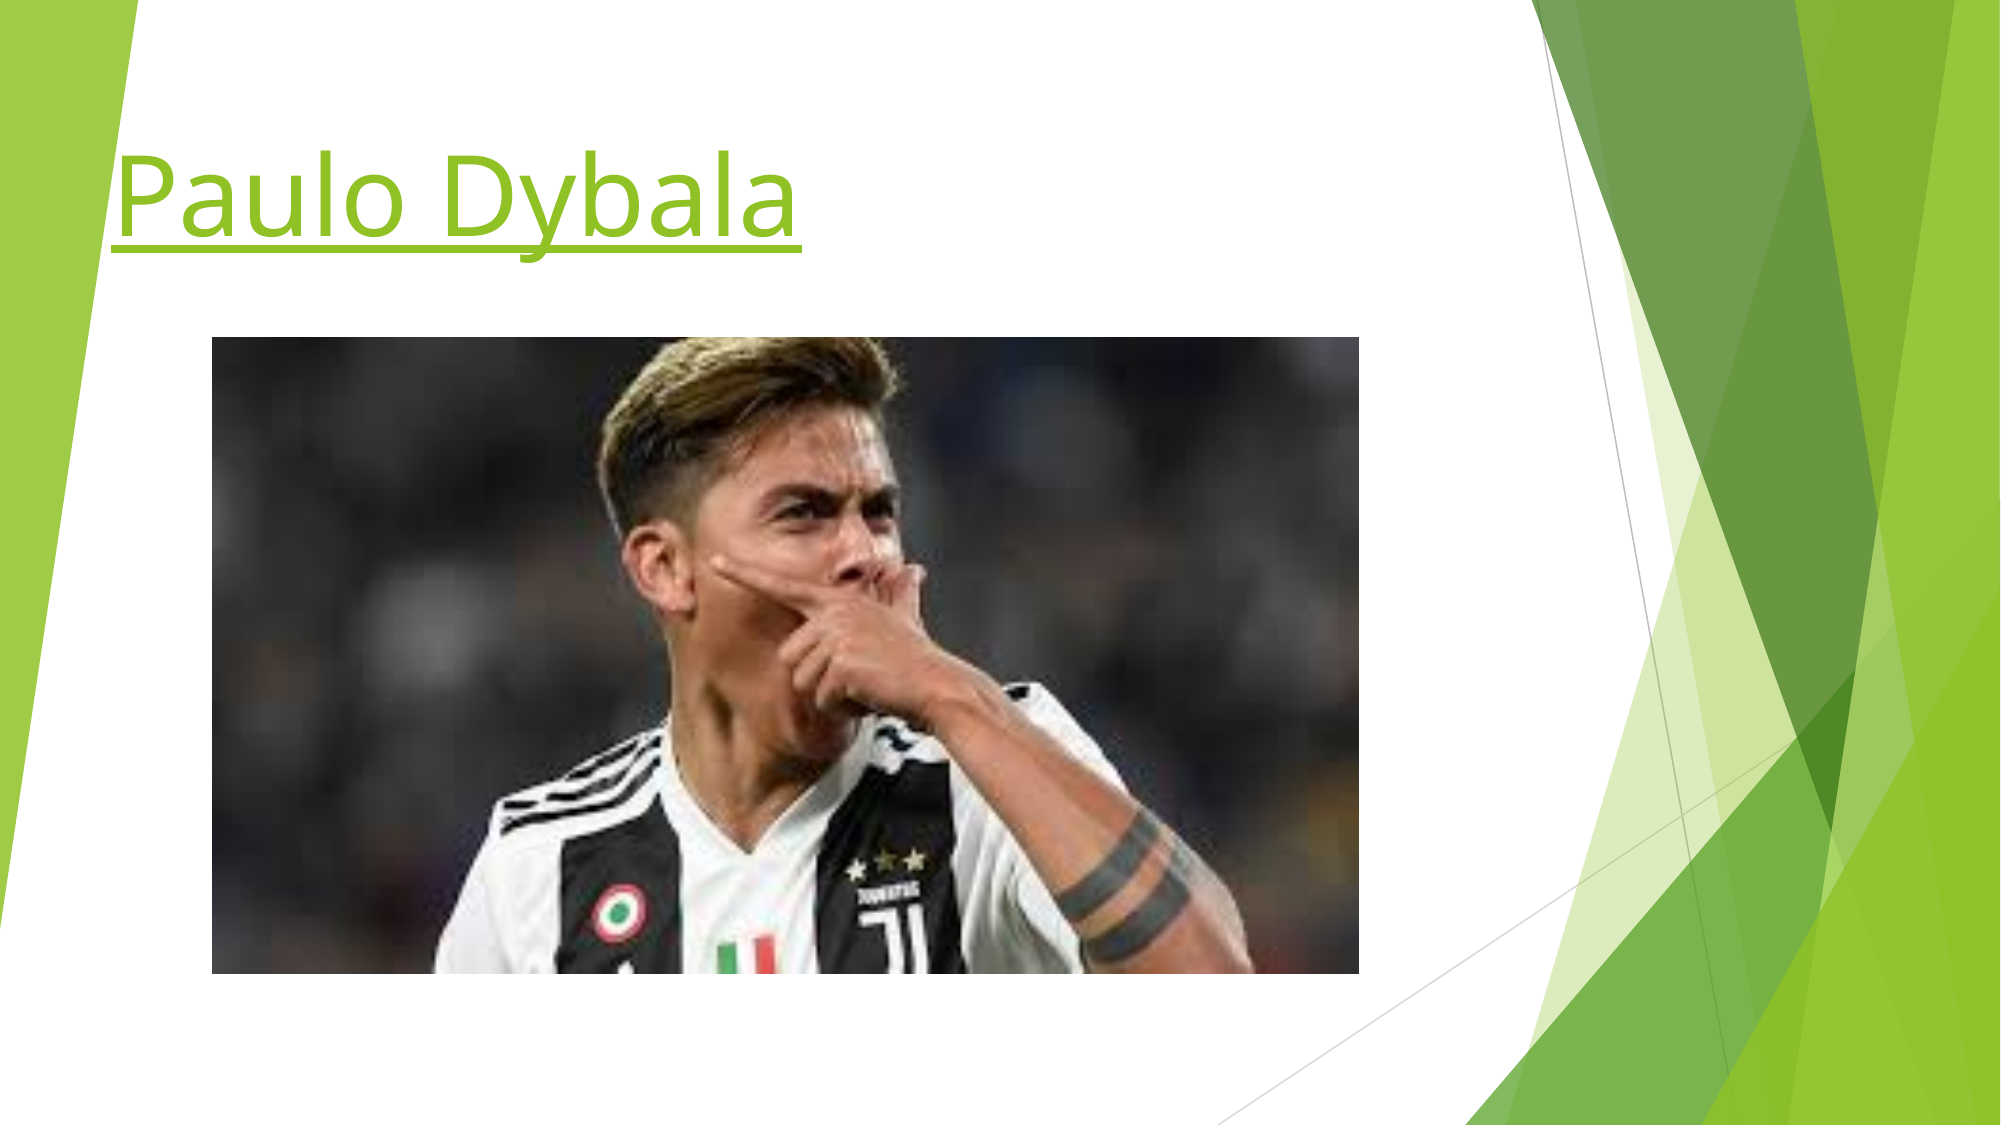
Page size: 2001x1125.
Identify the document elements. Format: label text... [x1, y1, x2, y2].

title Paulo Dybala [95, 0, 1371, 267]
picture [212, 337, 1359, 975]
